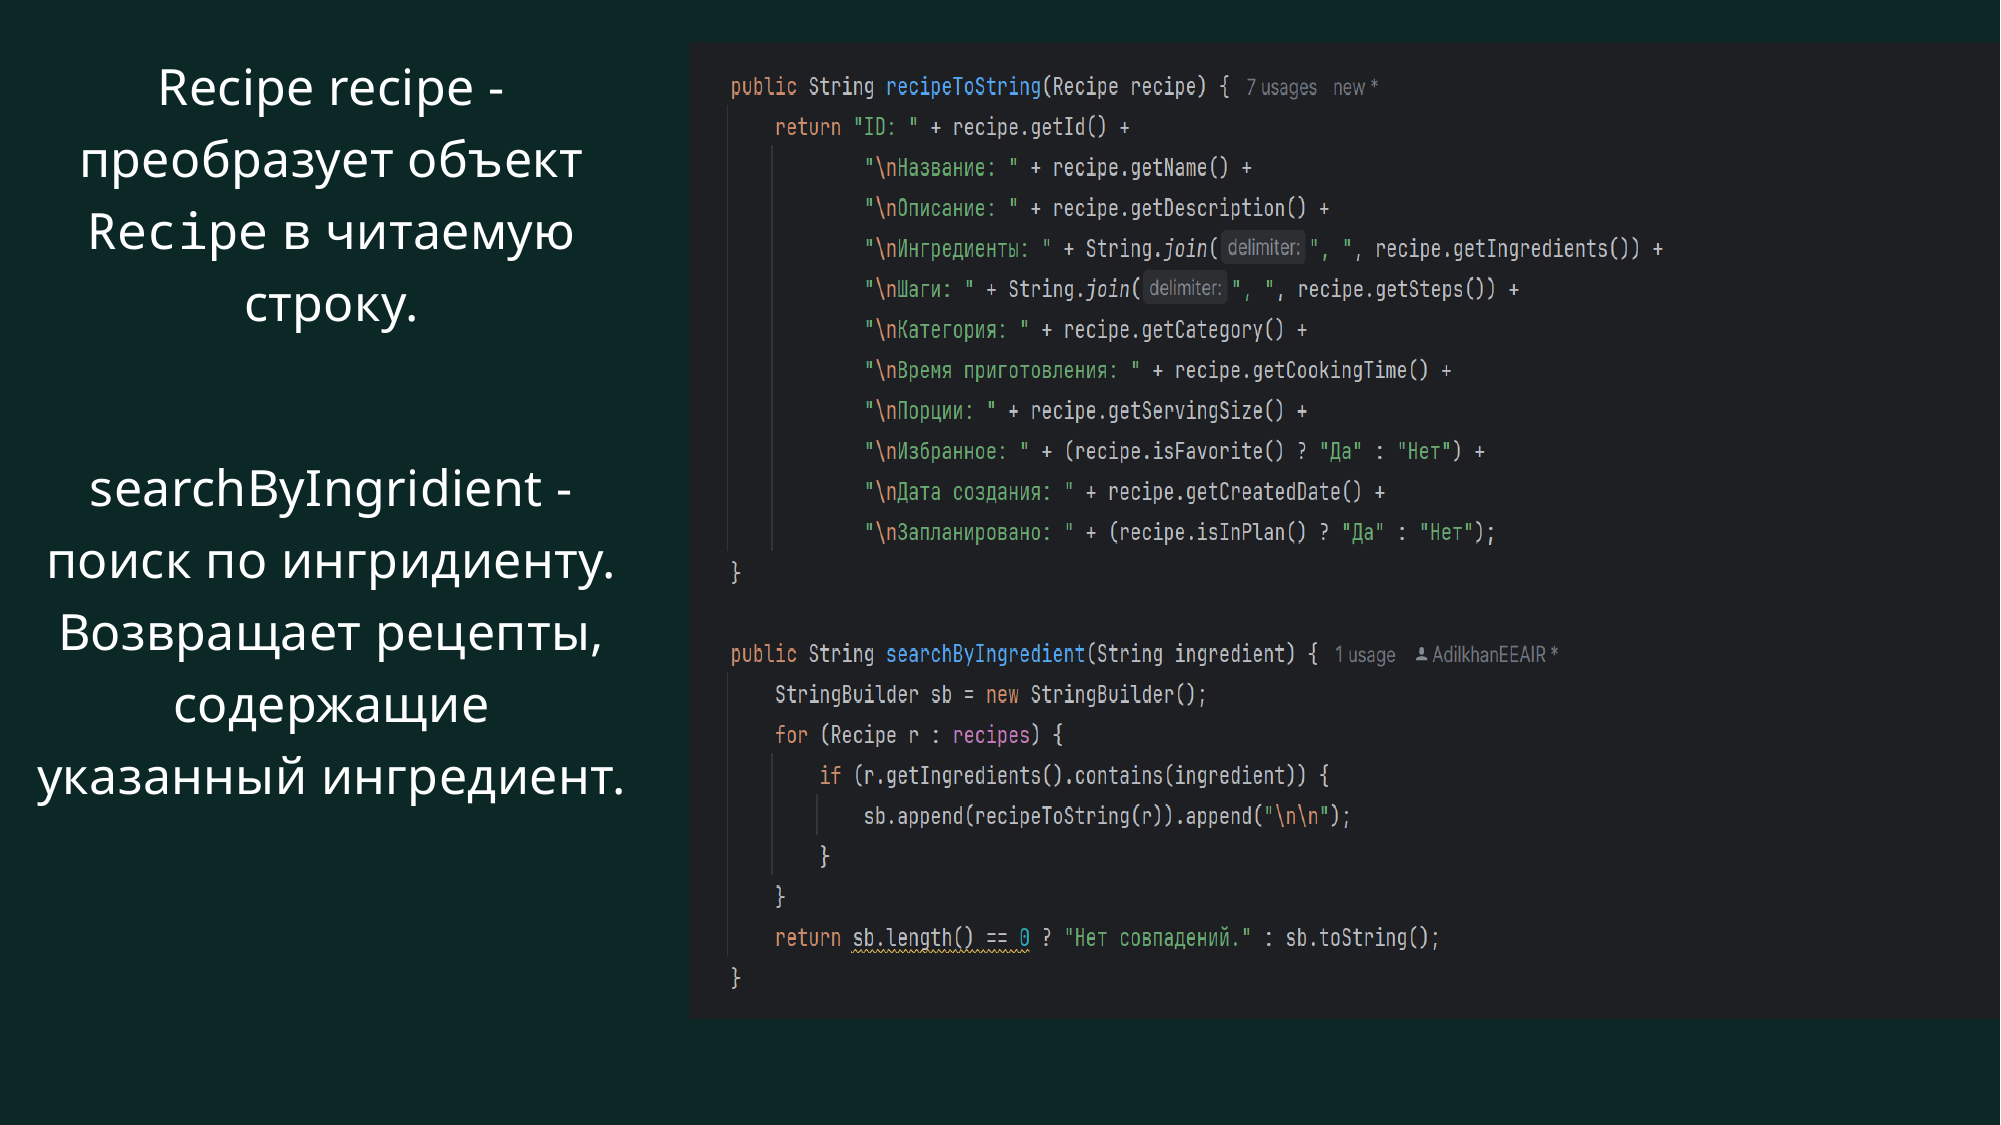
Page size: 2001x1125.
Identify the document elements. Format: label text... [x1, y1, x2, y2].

list Recipe recipe - преобразует объект Recipe в читаемую строку. searchByIngridient - поиск по ингридиенту. Возвращает рецепты, содержащие указанный ингредиент. [35, 43, 628, 1036]
picture [689, 42, 2000, 1019]
